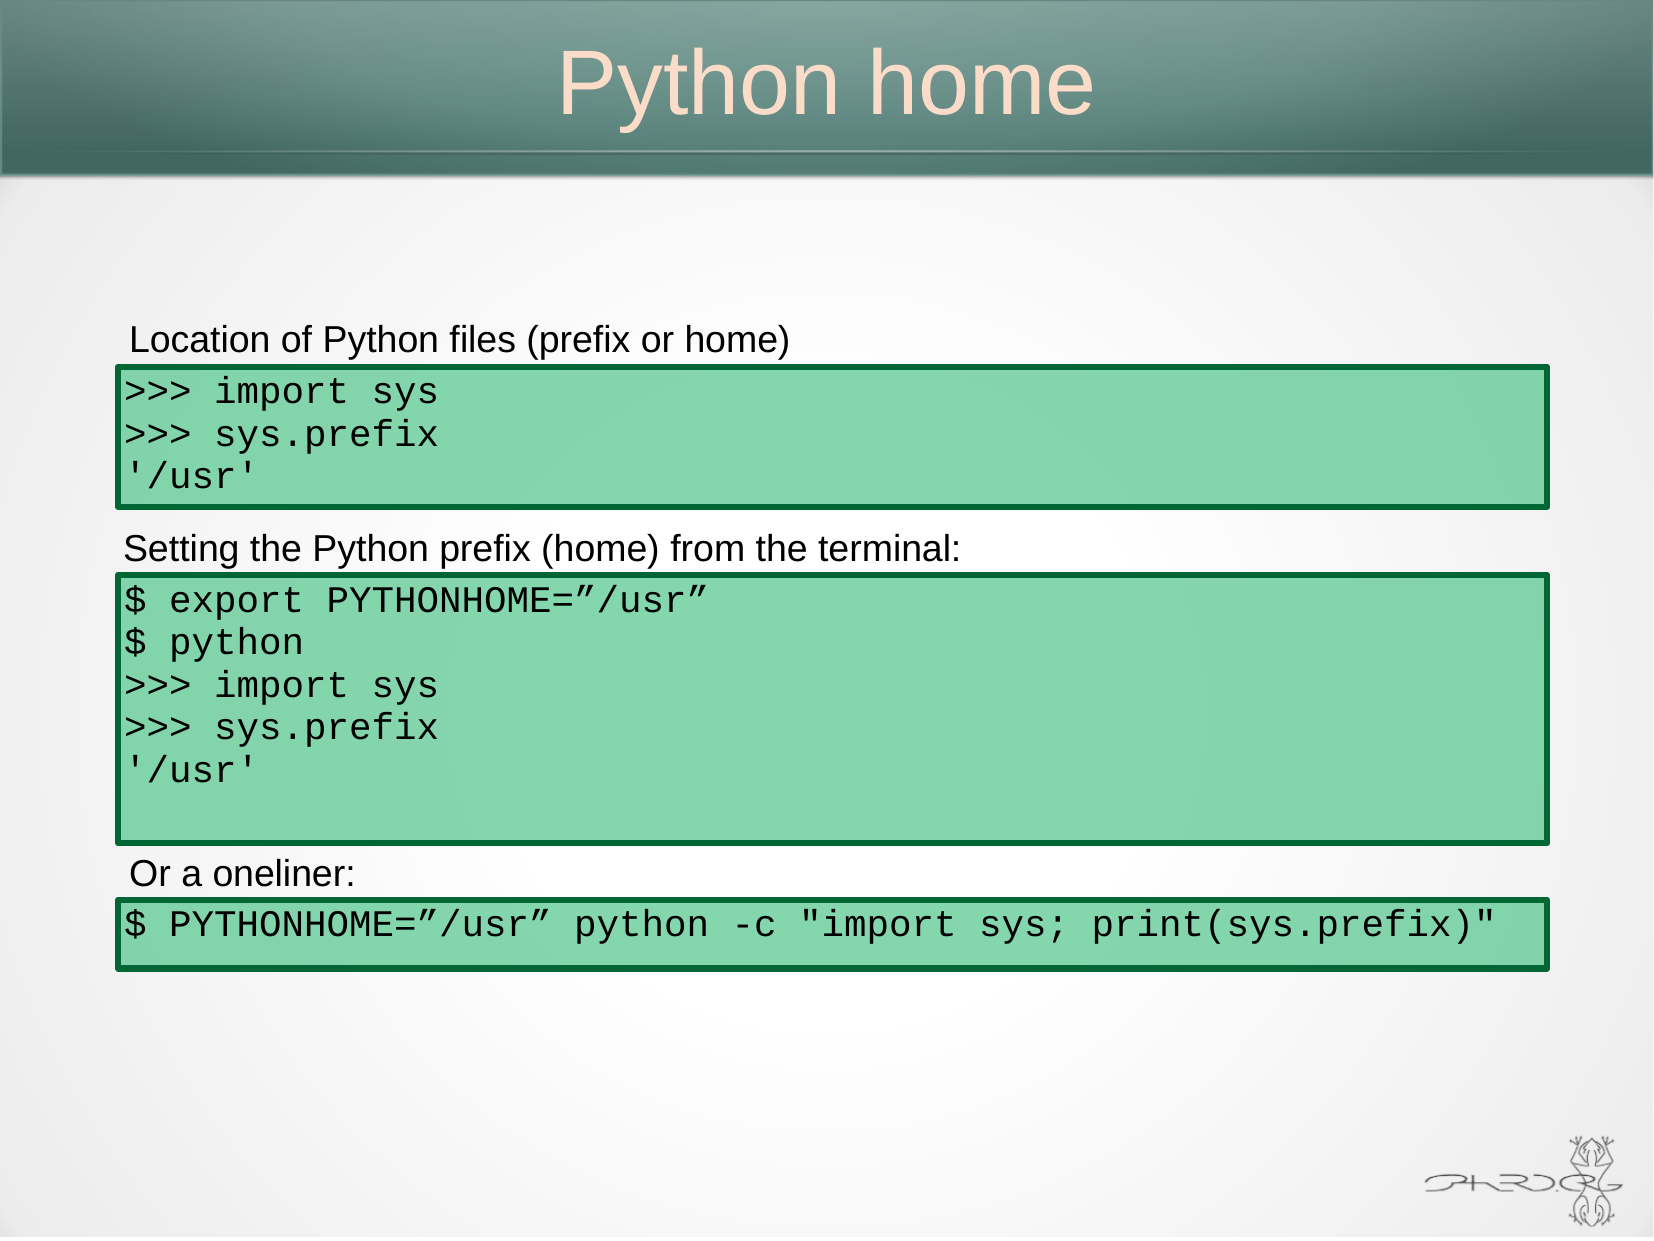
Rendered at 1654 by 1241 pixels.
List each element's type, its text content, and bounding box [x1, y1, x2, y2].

text_box >>> import sys >>> sys.prefix '/usr' [118, 366, 1548, 507]
text_box $ export PYTHONHOME=”/usr” $ python >>> import sys >>> sys.prefix '/usr' [118, 574, 1548, 844]
title Python home [82, 11, 1571, 154]
text_box Or a oneliner: [129, 851, 1548, 897]
picture [0, 0, 1654, 1237]
text_box $ PYTHONHOME=”/usr” python -c "import sys; print(sys.prefix)" [118, 899, 1548, 969]
text_box Location of Python files (prefix or home) [129, 318, 1548, 364]
text_box Setting the Python prefix (home) from the terminal: [123, 527, 1542, 572]
